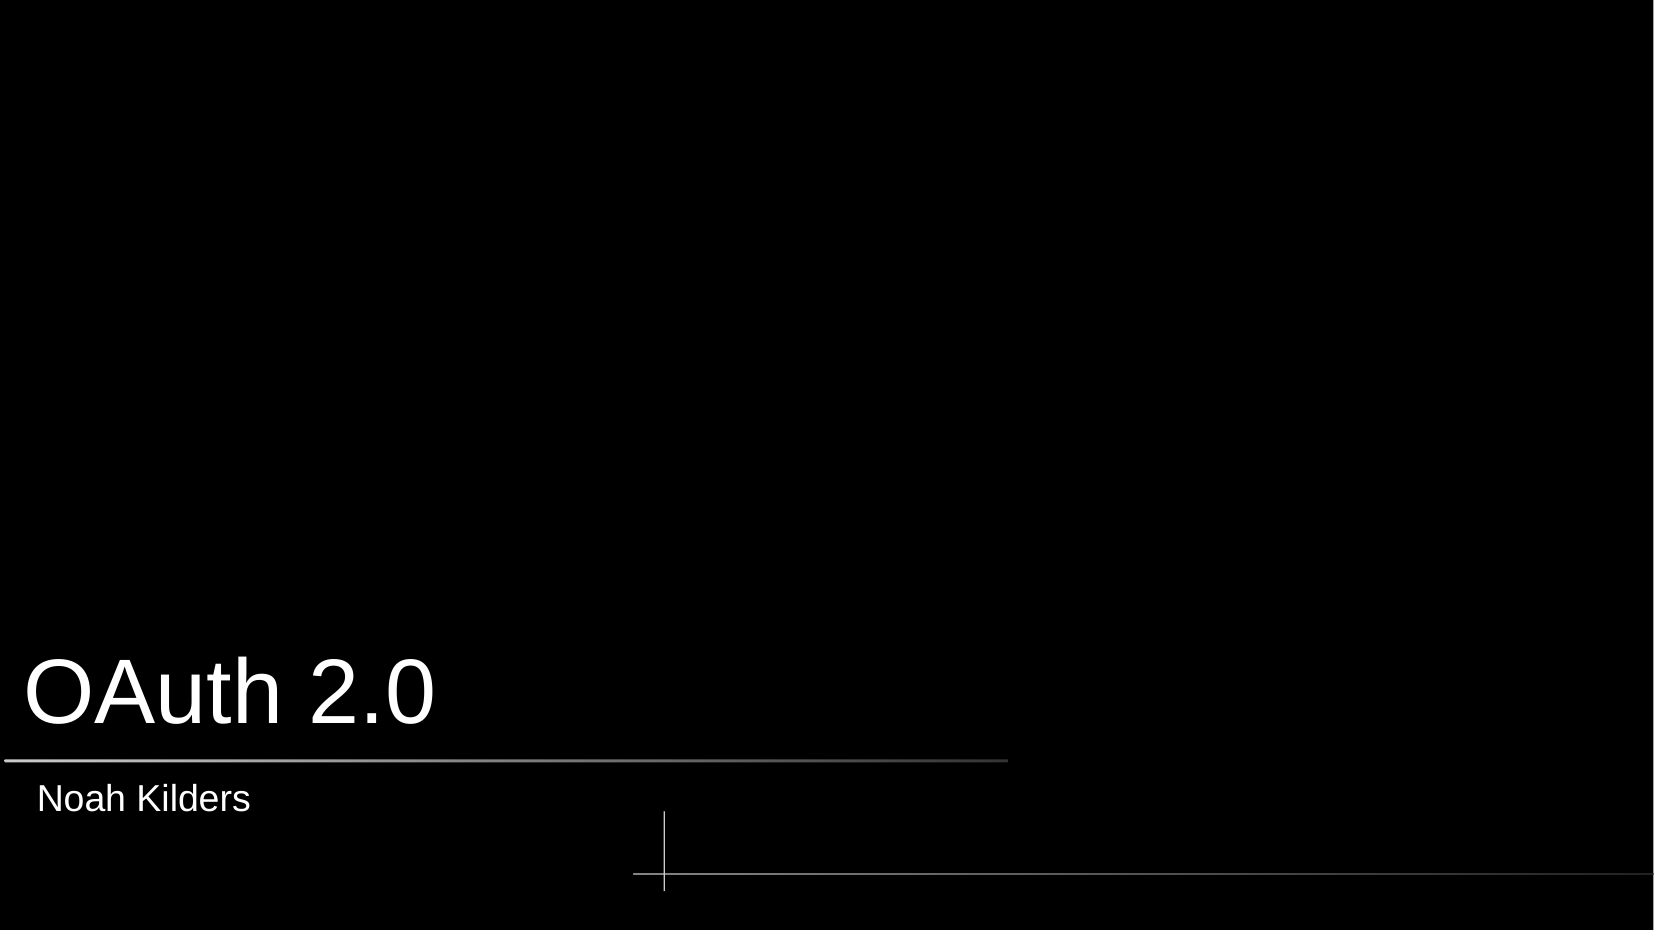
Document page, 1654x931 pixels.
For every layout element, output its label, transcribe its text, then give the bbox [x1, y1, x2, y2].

text_box Noah Kilders [22, 769, 266, 827]
title OAuth 2.0 [23, 637, 1501, 746]
